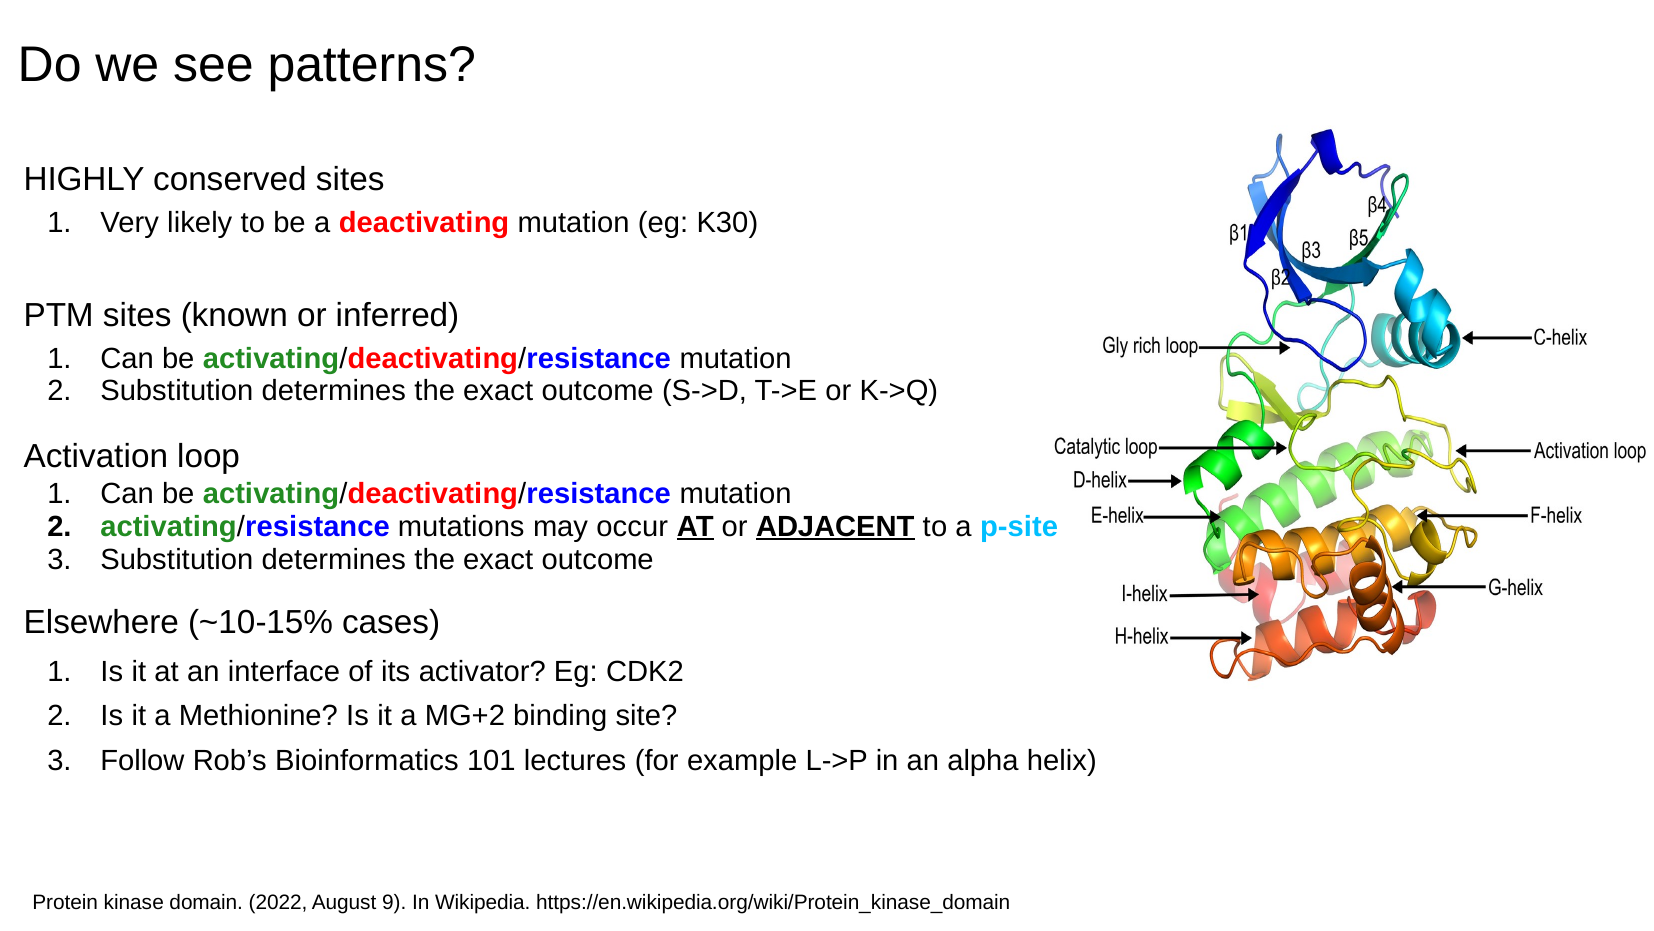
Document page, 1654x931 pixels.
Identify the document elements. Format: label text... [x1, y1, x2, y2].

list Can be activating/deactivating/resistance mutation Substitution determines the exact outcome (S->D, T->E or K->Q) [29, 341, 1565, 467]
picture [1039, 94, 1654, 710]
list Very likely to be a deactivating mutation (eg: K30) [29, 205, 1565, 325]
title PTM sites (known or inferred) [23, 277, 591, 352]
list Is it at an interface of its activator? Eg: CDK2 Is it a Methionine? Is it a MG+2 binding site? Follow Rob’s Bioinformatics 101 lectures (for example L->P in an alpha helix) [29, 654, 1565, 780]
title Do we see patterns? [17, 10, 1081, 119]
picture [1039, 325, 1430, 341]
title Activation loop [23, 425, 449, 488]
title Elsewhere (~10-15% cases) [23, 590, 449, 654]
title HIGHLY conserved sites [23, 147, 449, 211]
text_box Protein kinase domain. (2022, August 9). In Wikipedia. https://en.wikipedia.org/wiki/Protein_kinase_domain [17, 883, 1163, 930]
list Can be activating/deactivating/resistance mutation activating/resistance mutations may occur AT or ADJACENT to a p-site Substitution determines the exact outcome [29, 477, 1565, 621]
